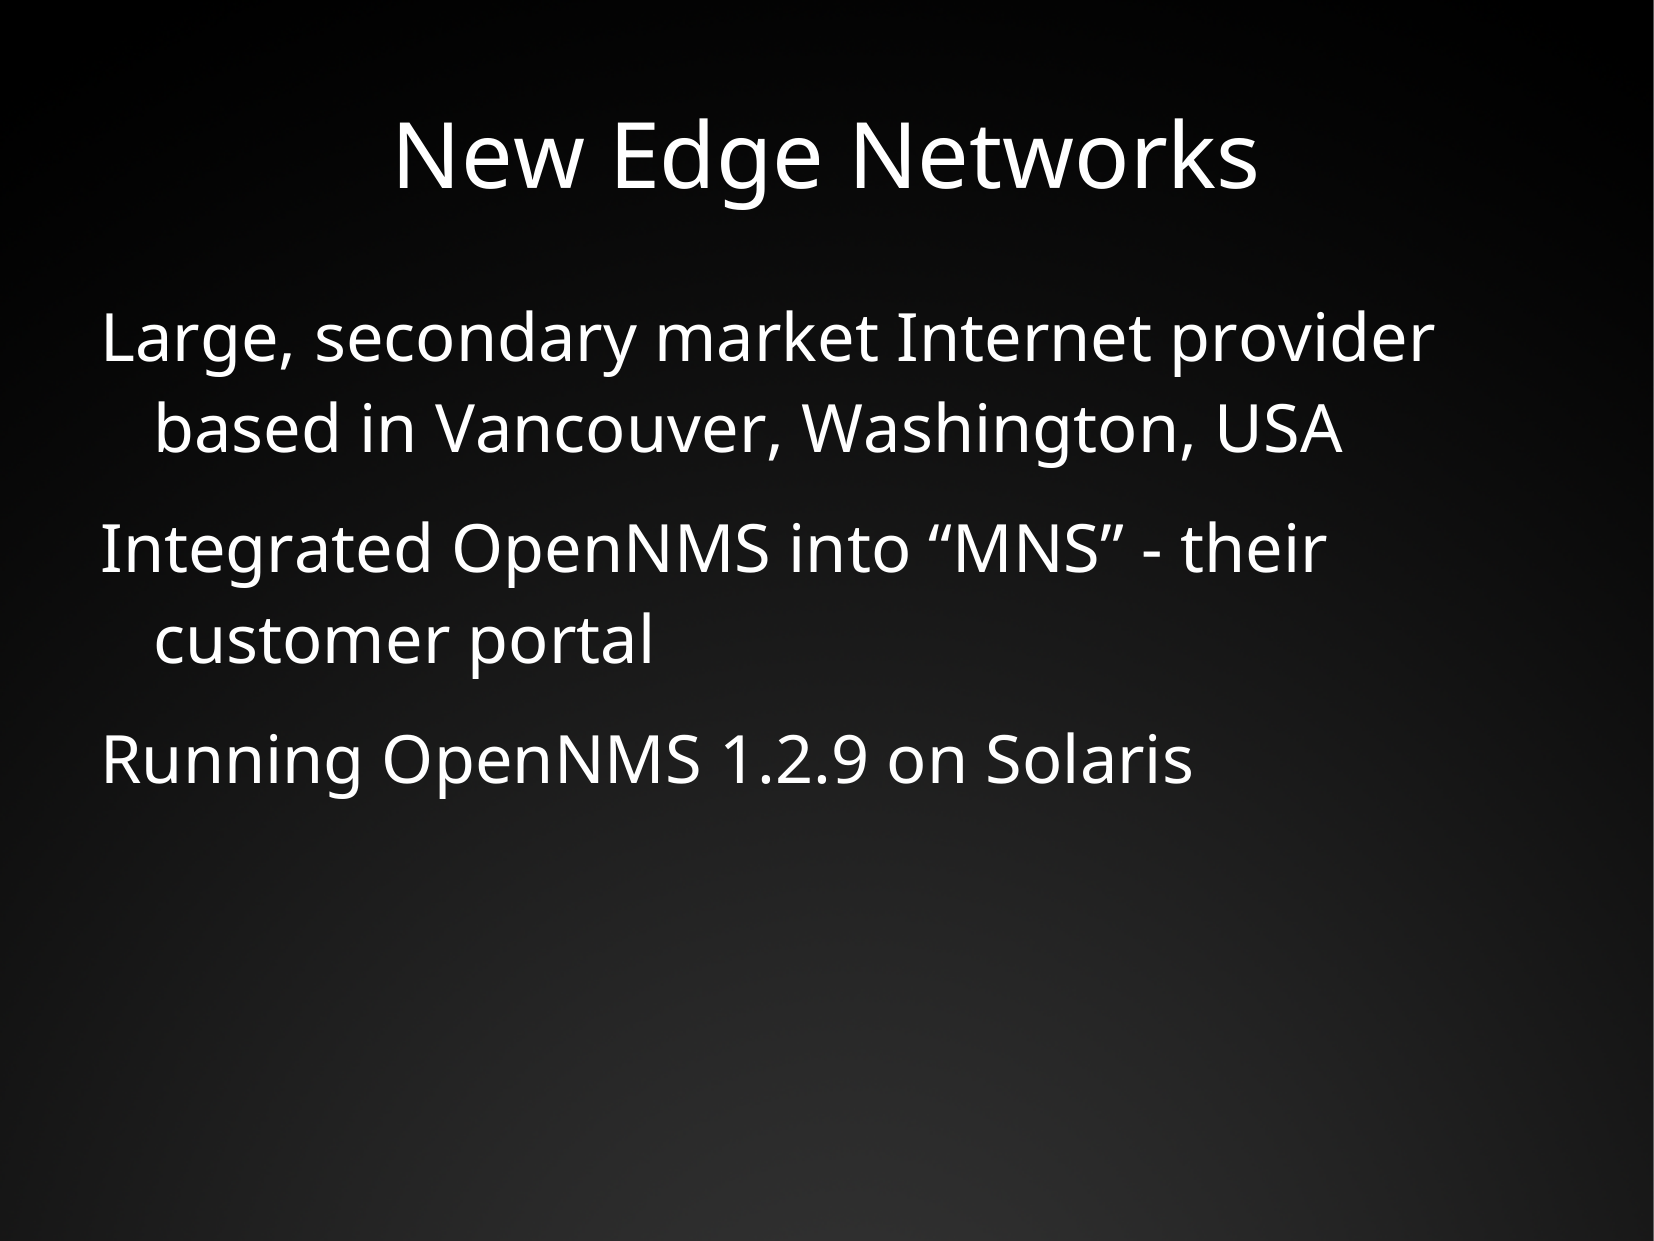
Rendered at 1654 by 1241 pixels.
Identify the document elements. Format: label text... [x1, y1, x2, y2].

picture [0, 0, 1654, 1241]
title New Edge Networks [82, 49, 1571, 257]
list Large, secondary market Internet provider based in Vancouver, Washington, USA Integrated OpenNMS into “MNS” - their customer portal Running OpenNMS 1.2.9 on Solaris [82, 290, 1571, 1109]
